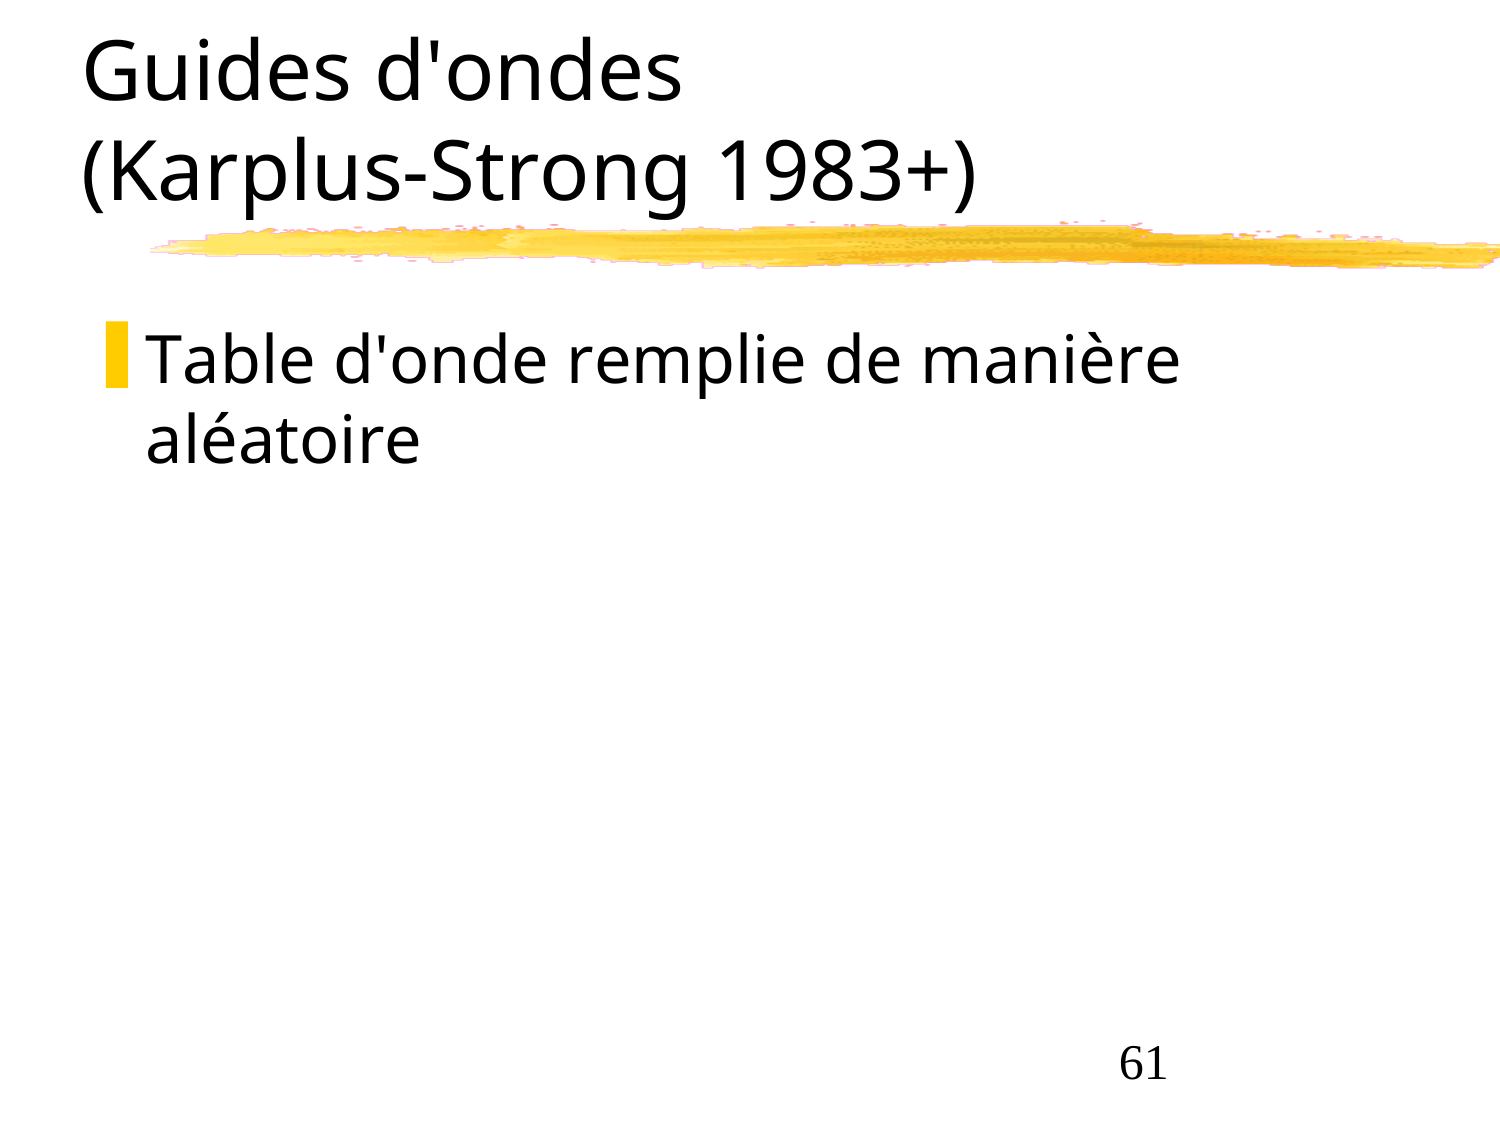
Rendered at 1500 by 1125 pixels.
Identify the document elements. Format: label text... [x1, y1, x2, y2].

list Table d'onde remplie de manière aléatoire [74, 309, 1417, 1052]
title Guides d'ondes (Karplus-Strong 1983+) [66, 8, 1342, 225]
picture [150, 215, 1500, 279]
